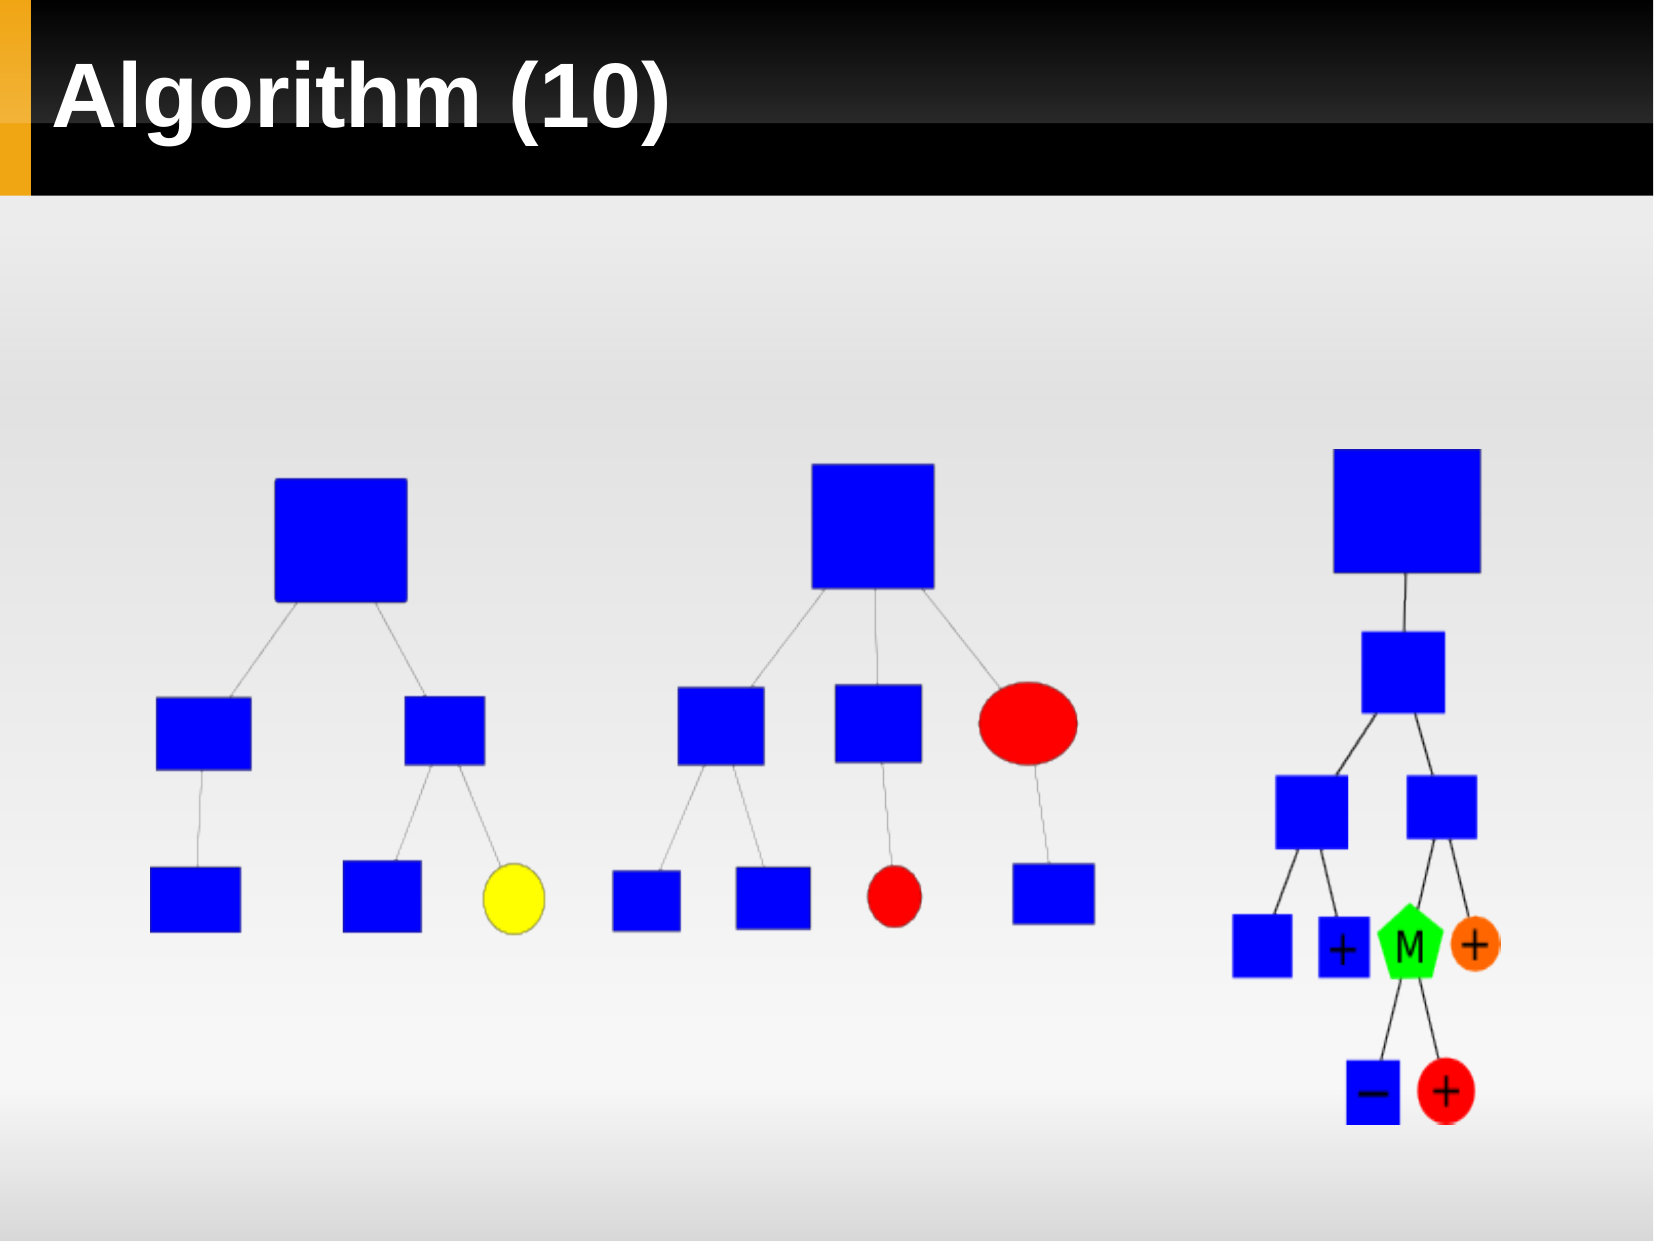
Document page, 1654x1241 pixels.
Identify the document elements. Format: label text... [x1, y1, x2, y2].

title Algorithm (10) [50, 0, 1463, 193]
picture [0, 0, 1654, 1241]
